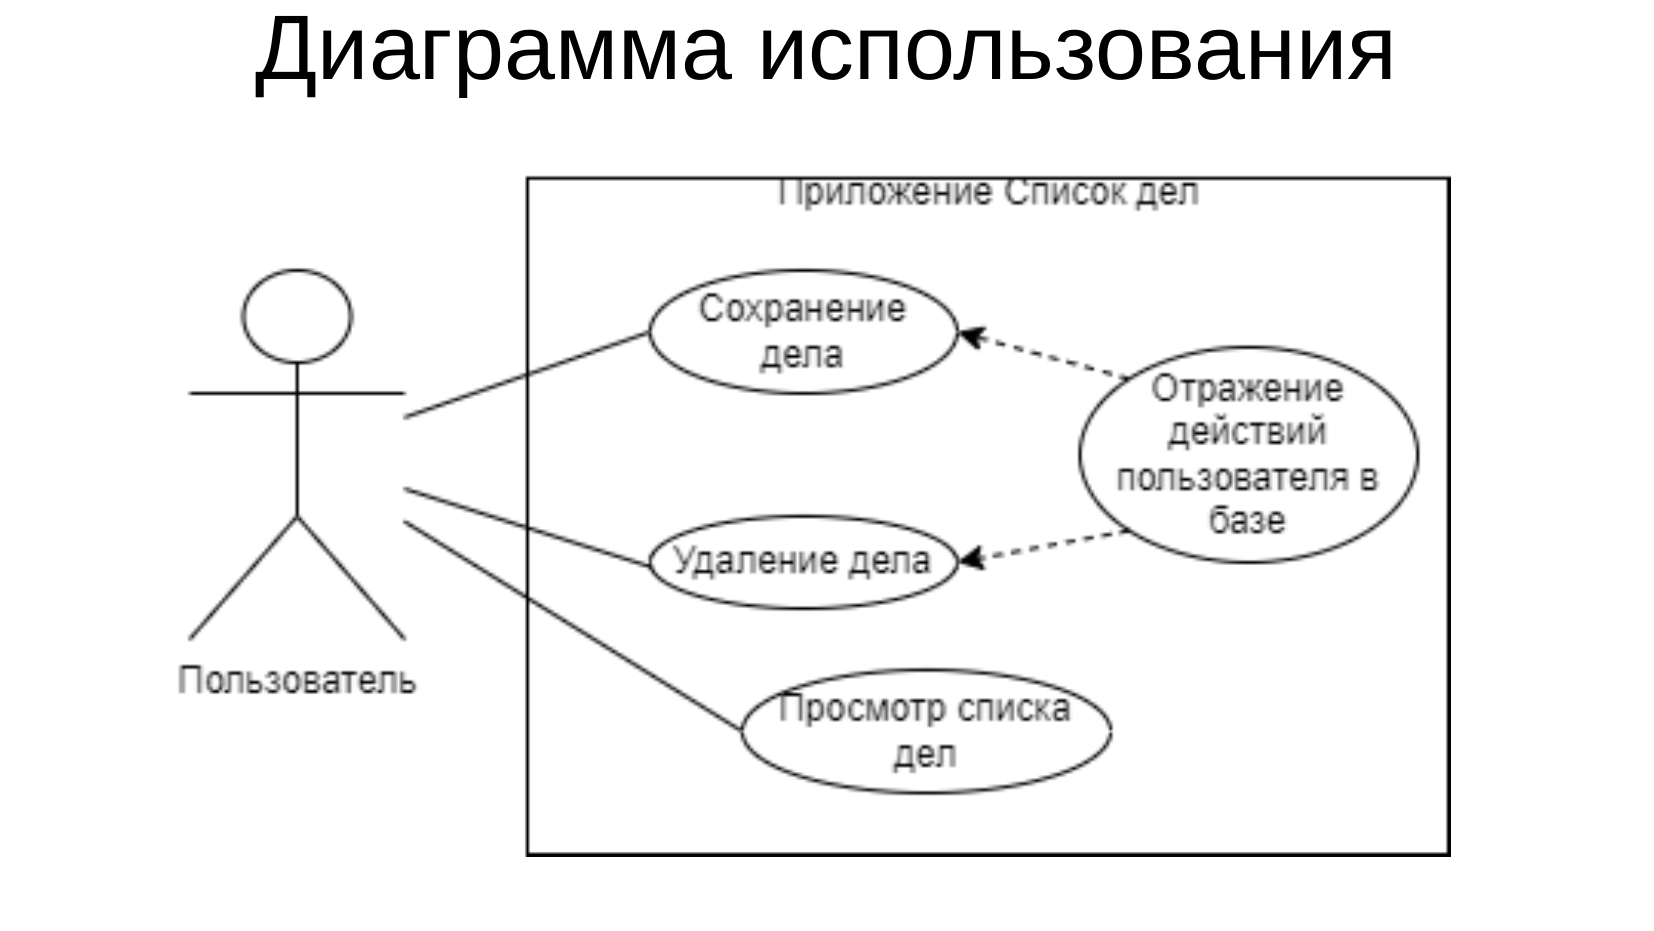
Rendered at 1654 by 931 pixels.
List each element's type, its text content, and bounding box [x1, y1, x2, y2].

picture [177, 147, 1451, 857]
title Диаграмма использования [82, 0, 1571, 126]
